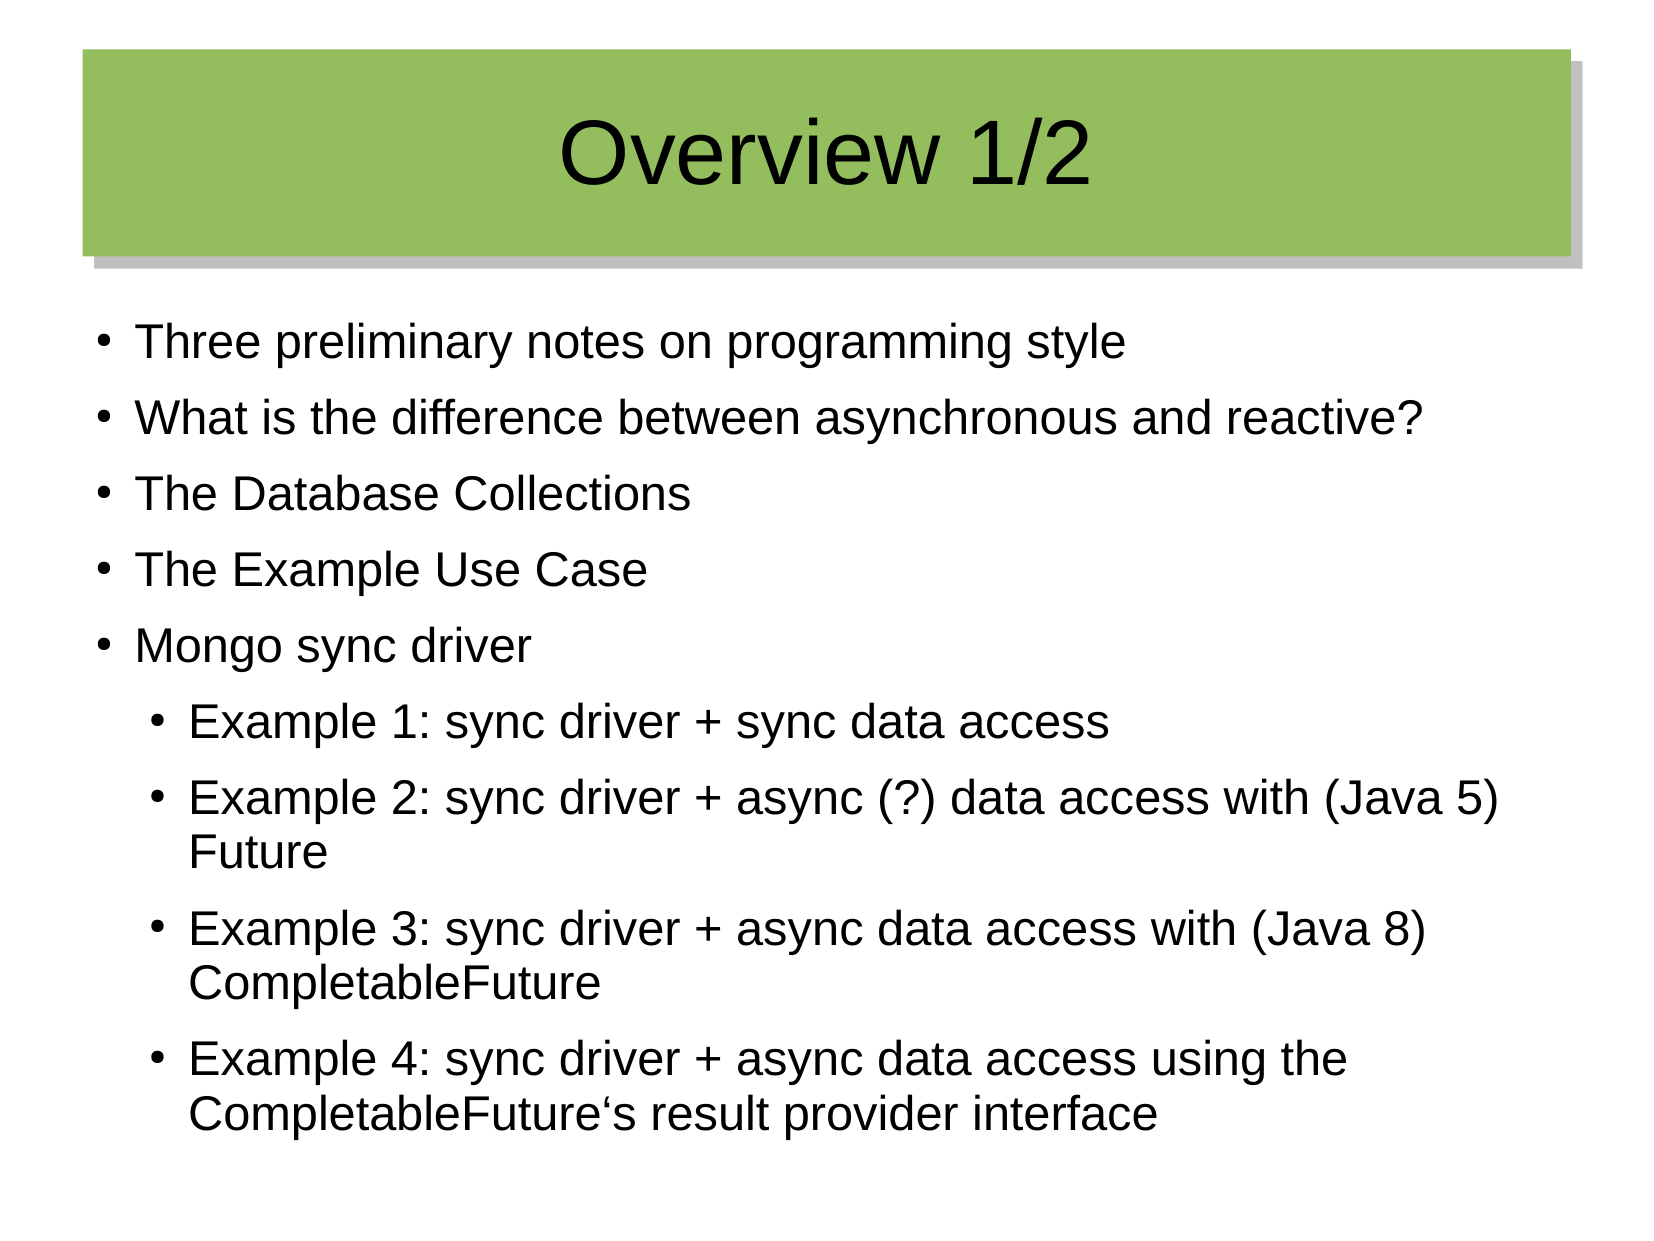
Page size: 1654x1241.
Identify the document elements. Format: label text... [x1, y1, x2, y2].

list Three preliminary notes on programming style What is the difference between asynchronous and reactive? The Database Collections The Example Use Case Mongo sync driver Example 1: sync driver + sync data access Example 2: sync driver + async (?) data access with (Java 5) Future Example 3: sync driver + async data access with (Java 8) CompletableFuture Example 4: sync driver + async data access using the CompletableFuture‘s result provider interface [82, 313, 1571, 1146]
title Overview 1/2 [82, 49, 1571, 257]
